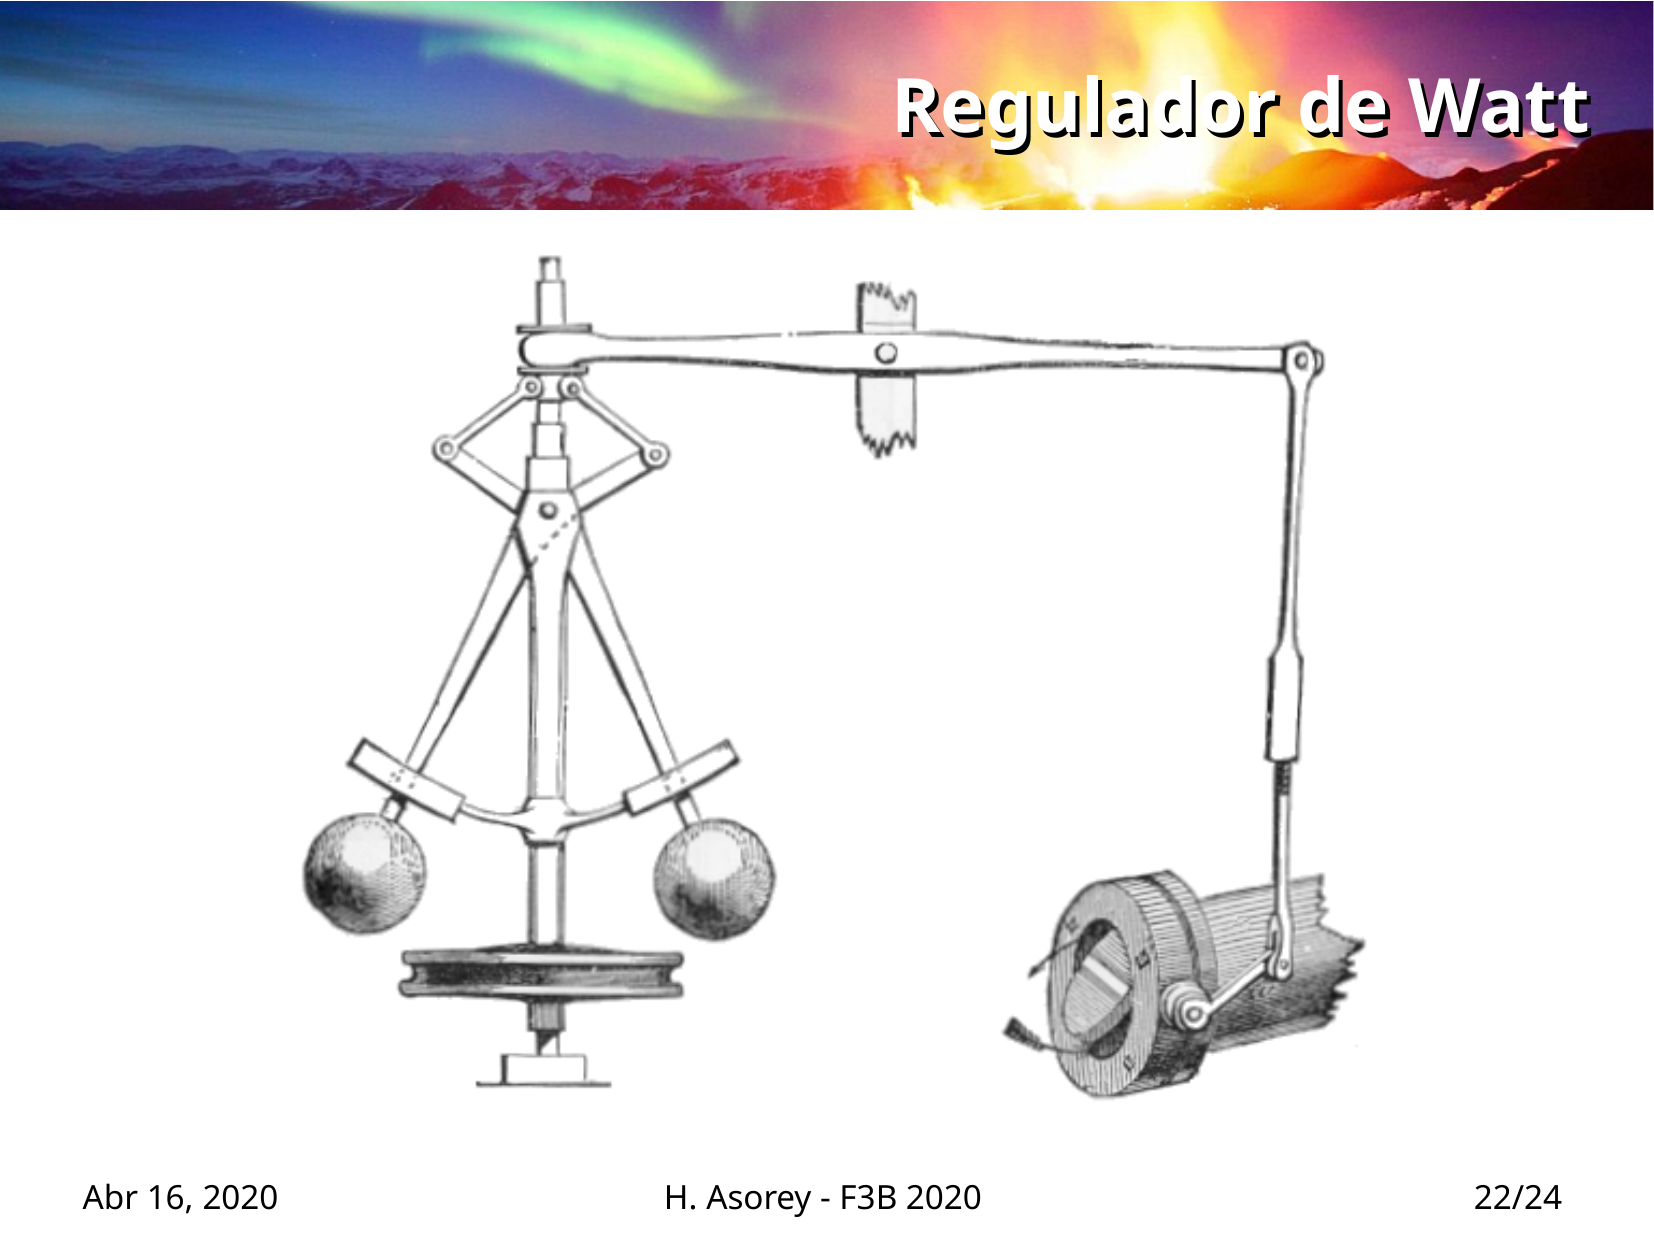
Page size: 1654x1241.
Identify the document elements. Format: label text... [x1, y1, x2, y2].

picture [281, 254, 1369, 1156]
title Regulador de Watt [45, 15, 1606, 191]
picture [0, 1, 1654, 210]
